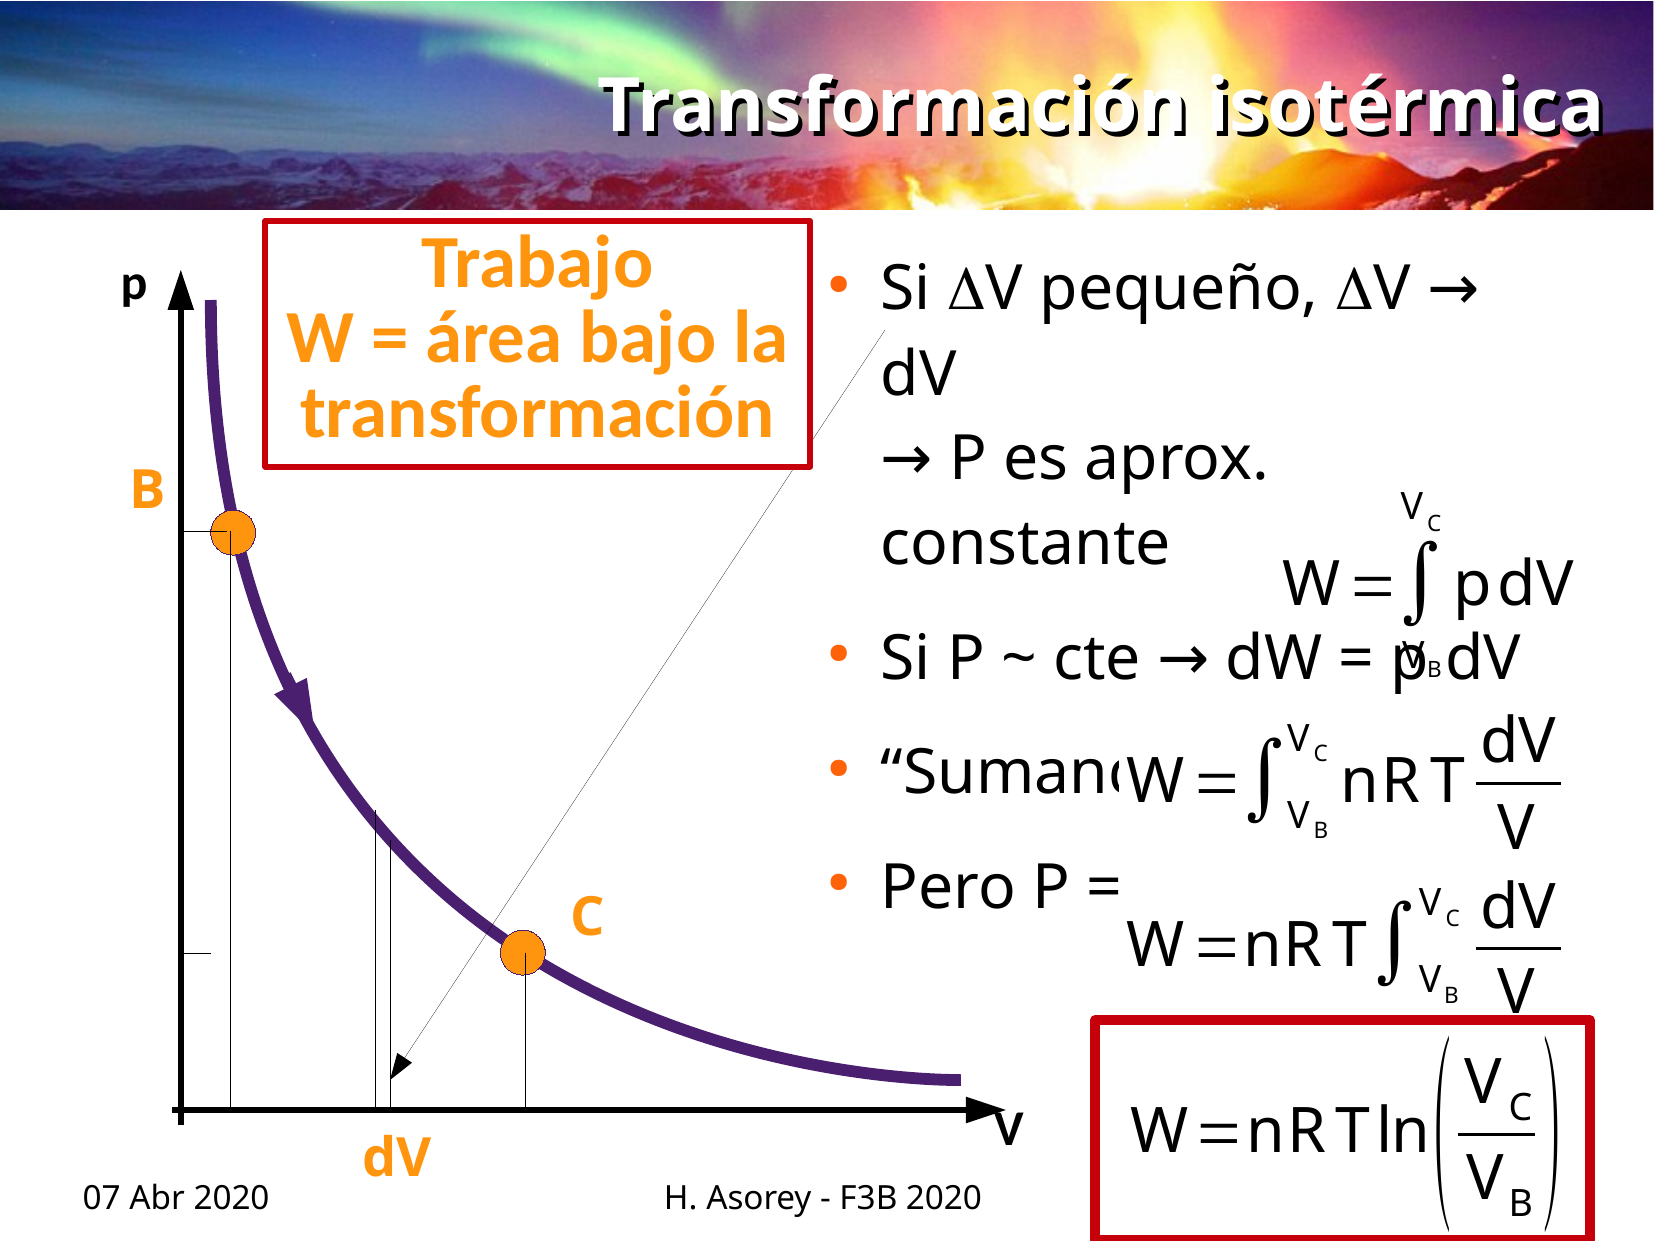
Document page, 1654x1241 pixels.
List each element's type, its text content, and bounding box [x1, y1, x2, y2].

text_box dV [330, 1111, 466, 1201]
list Si DV pequeño, DV → dV → P es aprox. constante Si P ~ cte → dW = p dV “Sumando”: Pero P = n R T / V: [810, 243, 1537, 1129]
chart [1118, 702, 1570, 1015]
text_box B [105, 443, 191, 532]
title Transformación isotérmica [45, 15, 1606, 191]
text_box [210, 510, 256, 556]
text_box V [979, 1129, 1048, 1177]
chart [1275, 483, 1582, 685]
picture [0, 1, 1654, 210]
text_box [500, 930, 545, 976]
text_box p [105, 255, 172, 331]
chart [1118, 1025, 1570, 1235]
text_box Trabajo W = área bajo la transformación [265, 220, 811, 467]
text_box C [544, 870, 631, 959]
